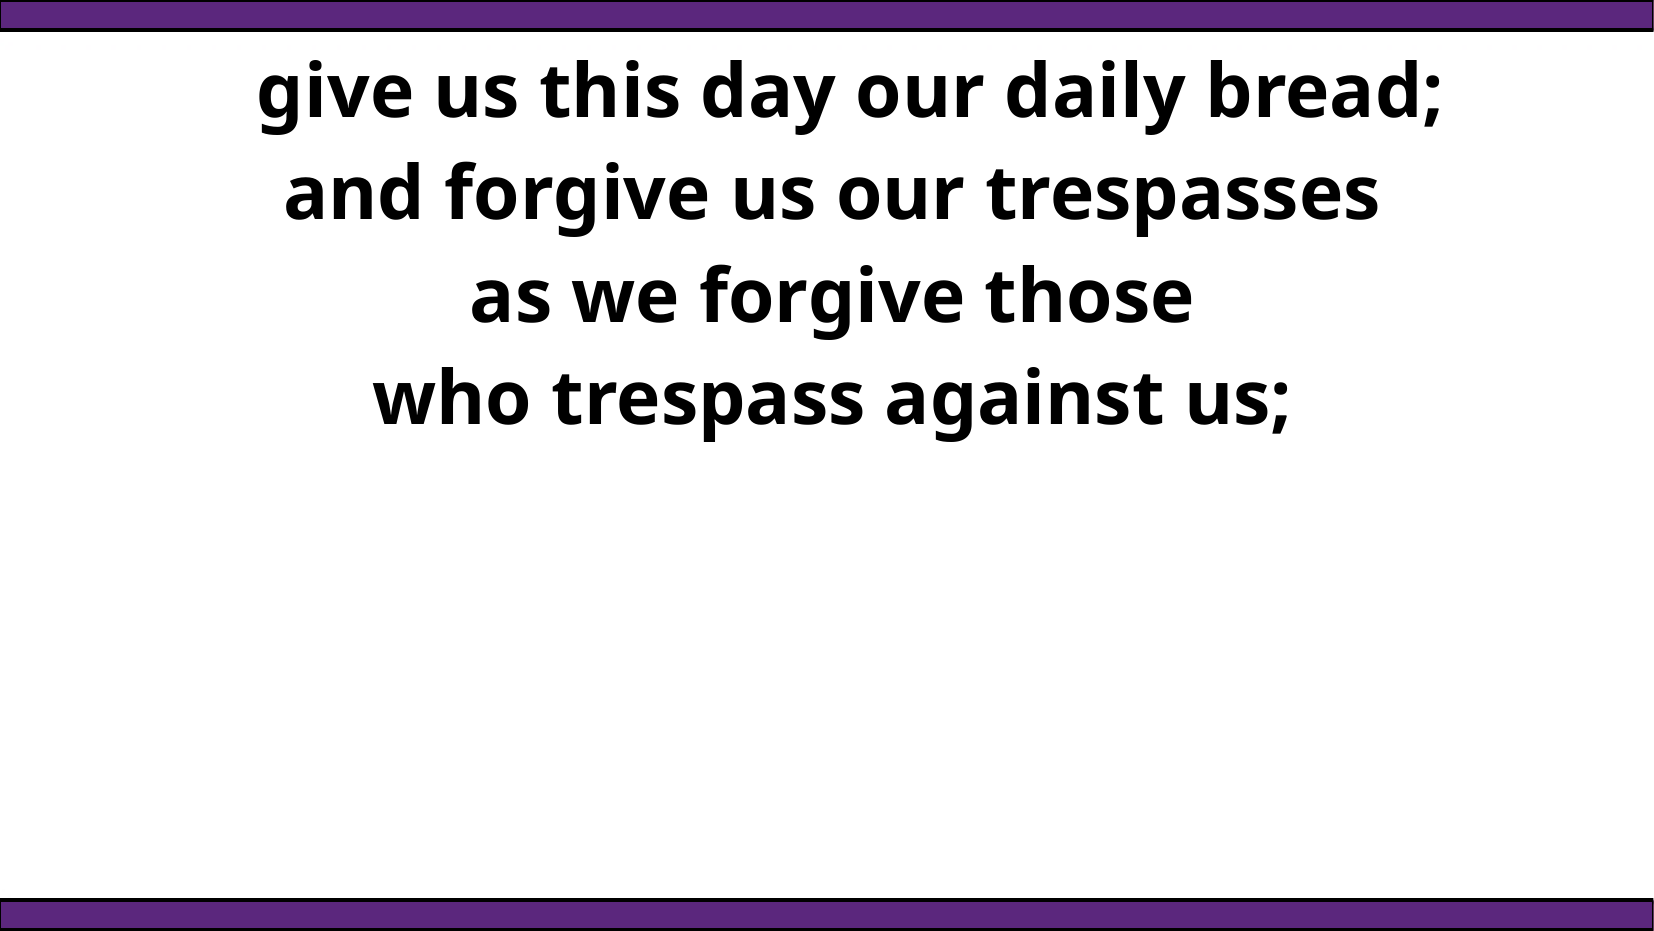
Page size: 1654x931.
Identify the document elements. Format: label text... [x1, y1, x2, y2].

text_box give us this day our daily bread; and forgive us our trespasses as we forgive those who trespass against us; [60, 30, 1606, 445]
text_box [0, 900, 1654, 931]
text_box [0, 0, 1654, 31]
picture [0, 31, 1654, 900]
